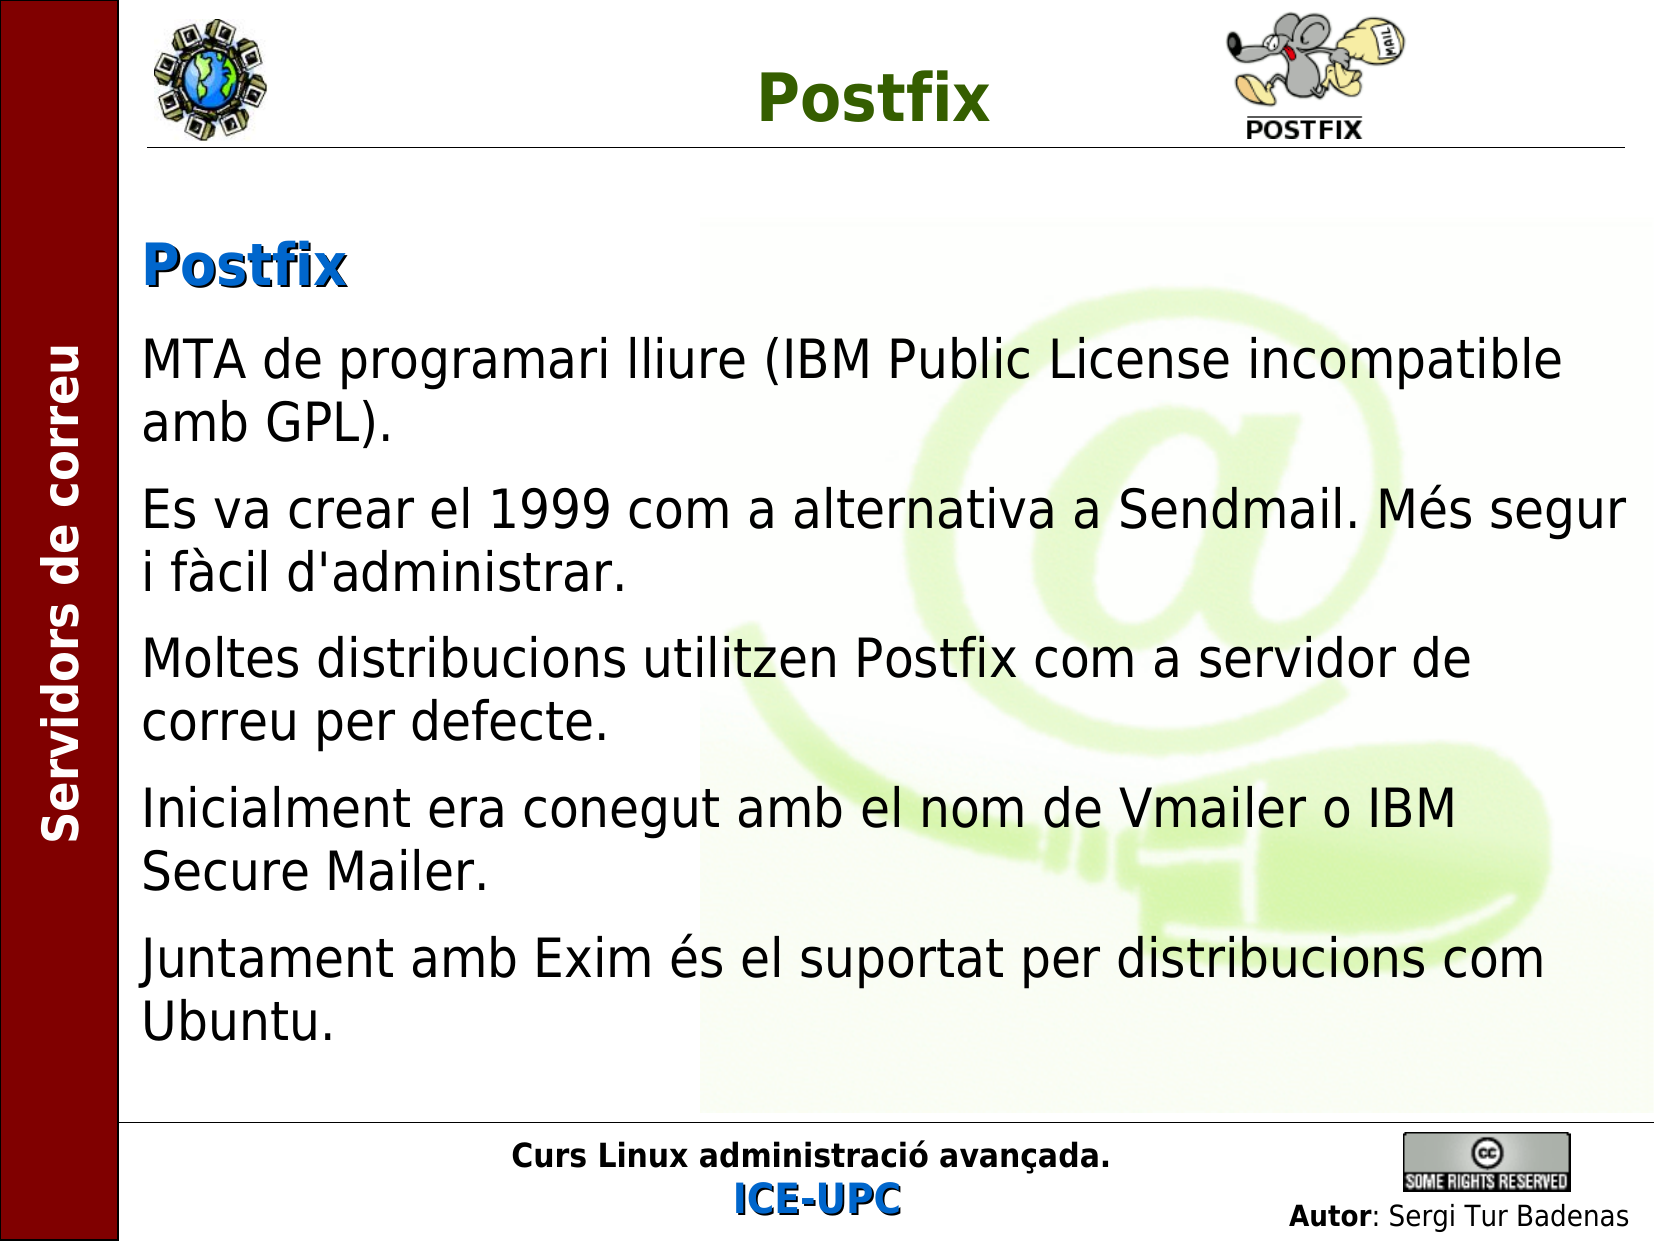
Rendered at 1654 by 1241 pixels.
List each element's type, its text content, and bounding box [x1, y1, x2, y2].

picture [154, 19, 268, 49]
picture [1403, 1132, 1571, 1192]
list Postfix MTA de programari lliure (IBM Public License incompatible amb GPL). Es va crear el 1999 com a alternativa a Sendmail. Més segur i fàcil d'administrar. Moltes distribucions utilitzen Postfix com a servidor de correu per defecte. Inicialment era conegut amb el nom de Vmailer o IBM Secure Mailer. Juntament amb Exim és el suportat per distribucions com Ubuntu. [141, 231, 1630, 1066]
picture [700, 217, 1654, 1113]
title Postfix [129, 49, 1619, 148]
picture [1225, 11, 1407, 139]
